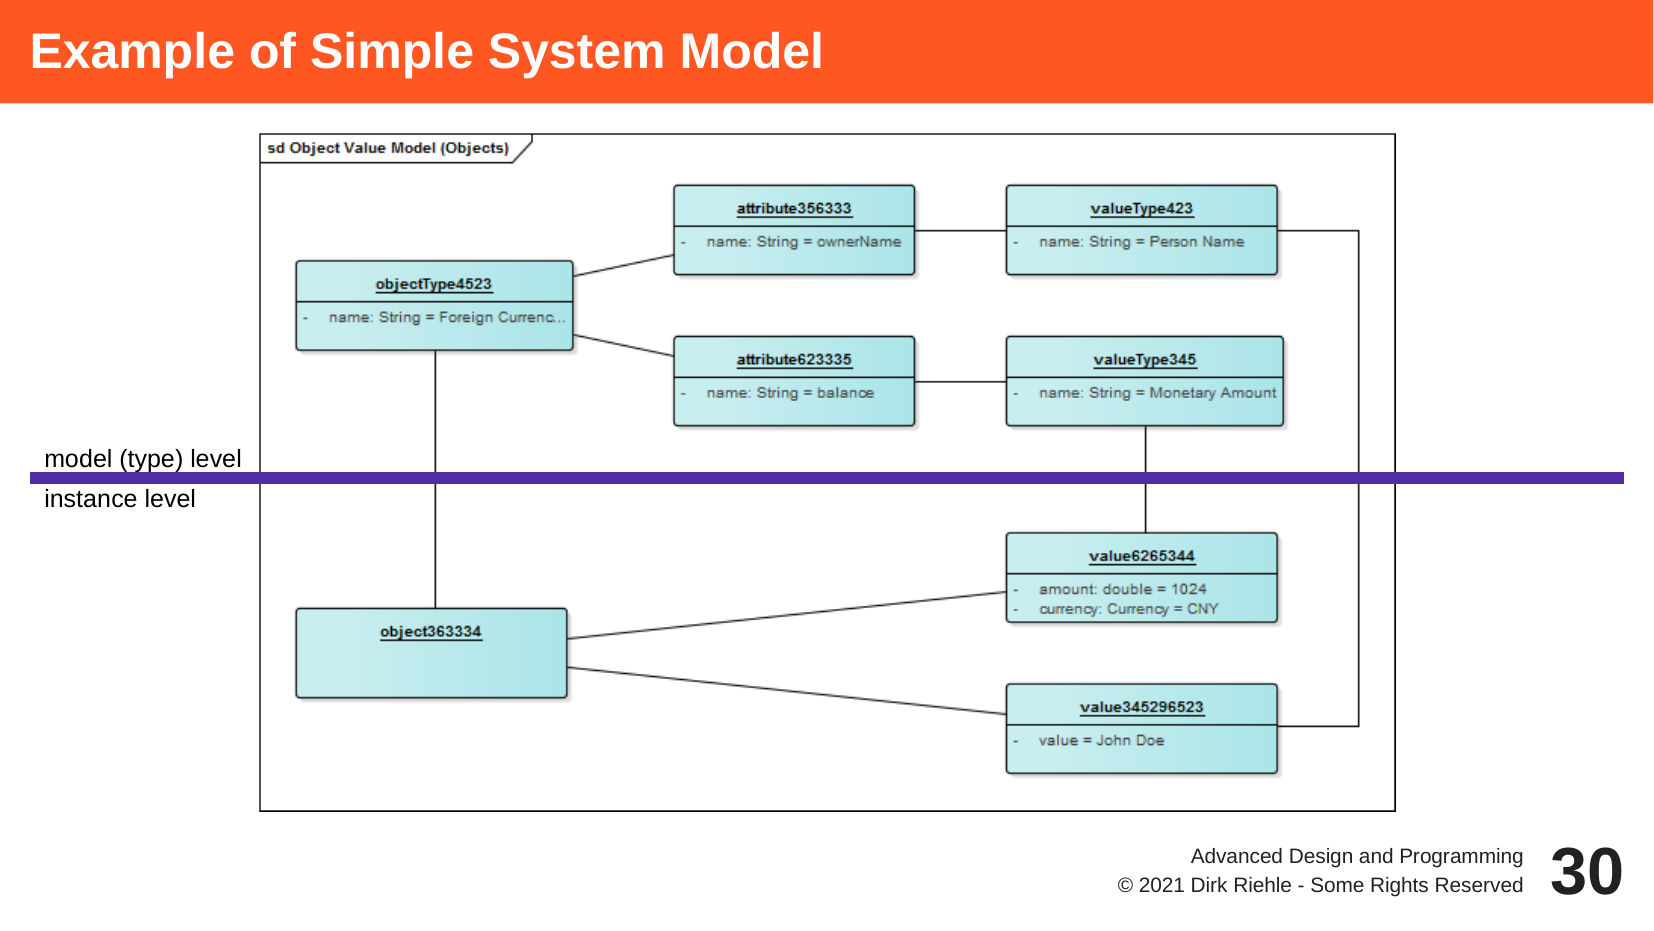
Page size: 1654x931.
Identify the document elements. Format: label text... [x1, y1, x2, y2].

picture [258, 132, 1396, 472]
picture [258, 484, 1396, 813]
title Example of Simple System Model [0, 0, 1654, 104]
